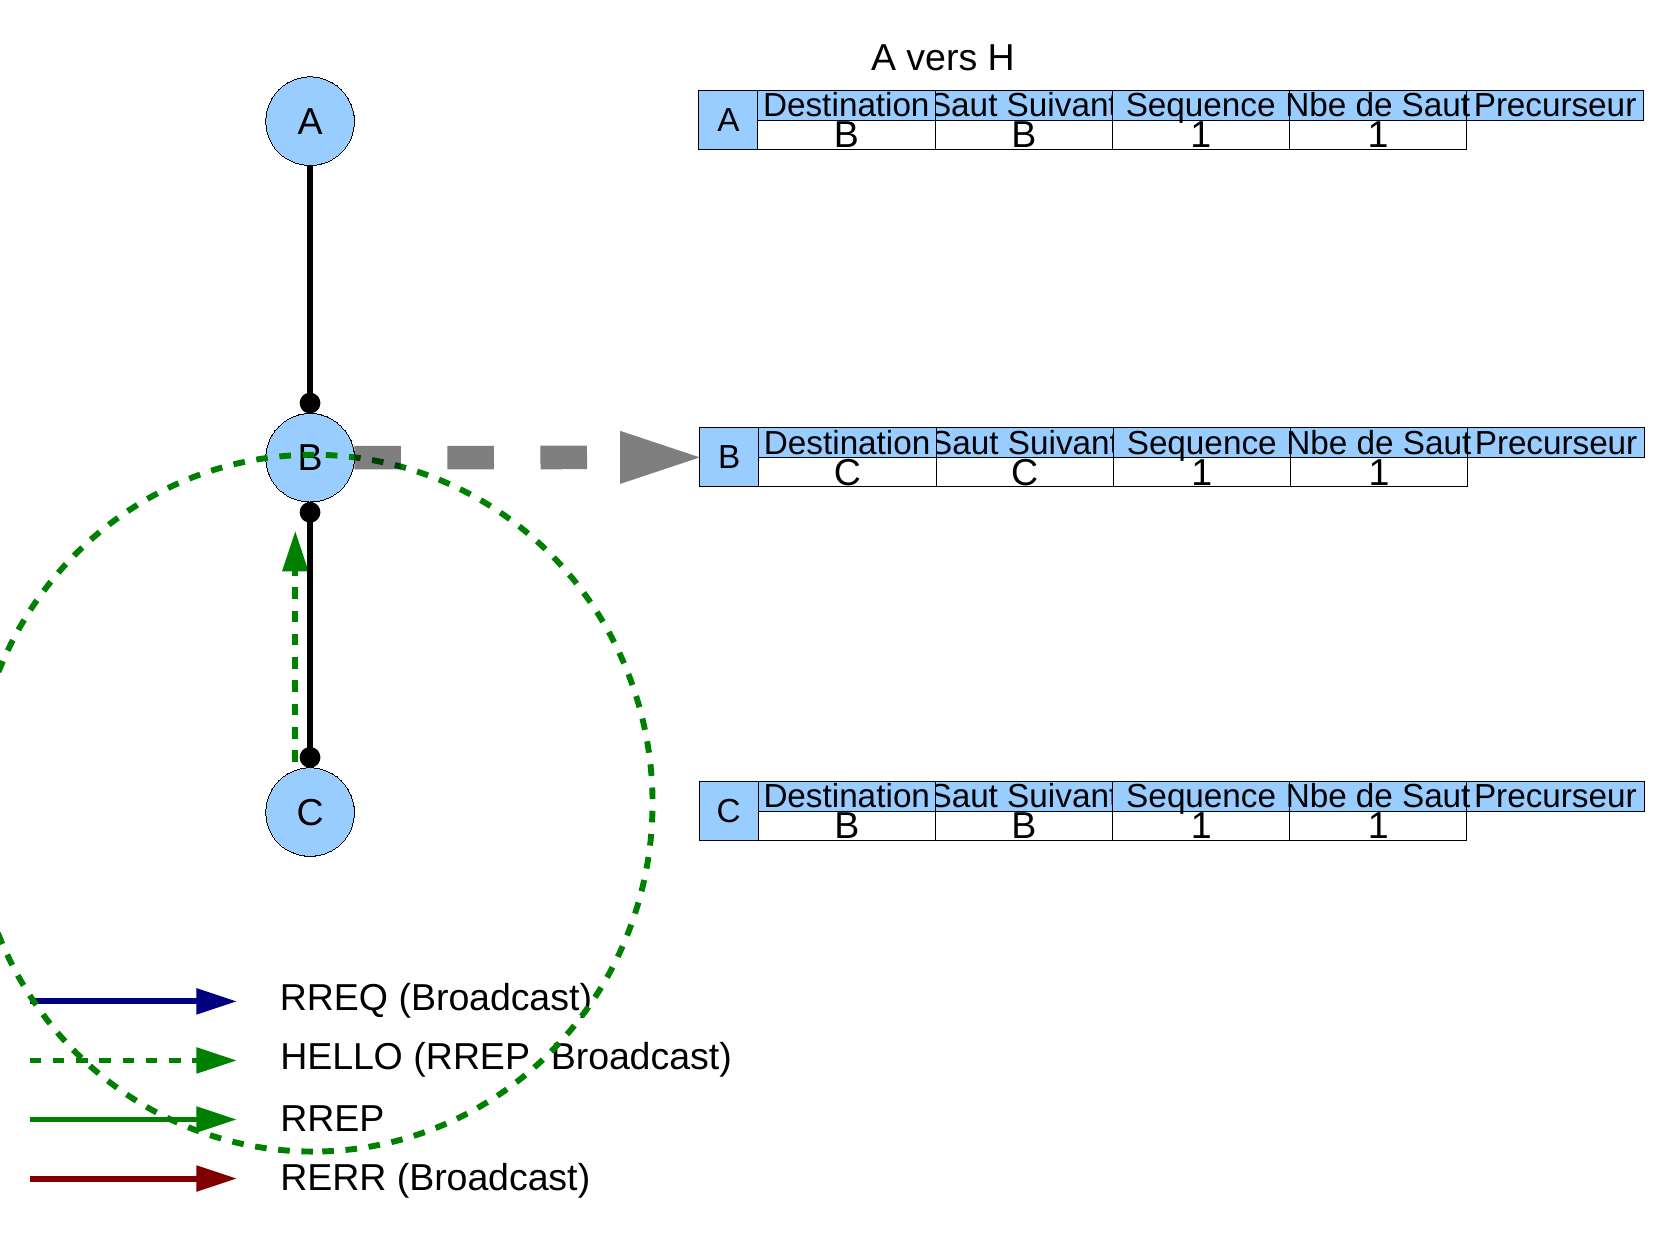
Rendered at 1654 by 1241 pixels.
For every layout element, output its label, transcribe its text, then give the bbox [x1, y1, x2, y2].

text_box Destination [759, 427, 937, 457]
text_box Nbe de Saut [1289, 781, 1467, 811]
text_box Destination [758, 90, 936, 120]
text_box Nbe de Saut [1290, 427, 1468, 457]
text_box 1 [1289, 120, 1467, 150]
text_box Sequence [1113, 427, 1290, 457]
text_box 1 [1290, 457, 1468, 487]
text_box Sequence [1112, 781, 1289, 811]
text_box RREP [265, 1089, 381, 1149]
text_box C [265, 767, 355, 857]
text_box RREQ (Broadcast) [265, 969, 552, 1028]
text_box Sequence [1112, 90, 1289, 120]
text_box Precurseur [1468, 427, 1645, 458]
text_box C [758, 457, 936, 487]
text_box Saut Suivant [936, 781, 1112, 811]
text_box B [935, 120, 1112, 150]
text_box Nbe de Saut [1289, 90, 1467, 120]
text_box 1 [1113, 811, 1289, 841]
text_box 1 [1112, 120, 1289, 150]
text_box 1 [1289, 811, 1467, 841]
text_box B [757, 120, 935, 150]
text_box Saut Suivant [936, 90, 1112, 120]
text_box A [698, 90, 758, 150]
text_box RERR (Broadcast) [265, 1149, 550, 1211]
text_box C [936, 457, 1113, 487]
text_box B [759, 811, 935, 841]
text_box A vers H [856, 29, 1004, 90]
text_box Saut Suivant [937, 427, 1113, 457]
text_box Destination [759, 781, 936, 811]
text_box HELLO (RREP Broadcast) [265, 1028, 666, 1090]
text_box C [699, 781, 759, 841]
text_box Precurseur [1467, 781, 1645, 812]
text_box A [265, 76, 355, 166]
text_box 1 [1113, 457, 1290, 487]
text_box B [699, 427, 759, 487]
text_box B [265, 413, 354, 502]
text_box B [935, 811, 1113, 841]
text_box Precurseur [1467, 90, 1644, 121]
